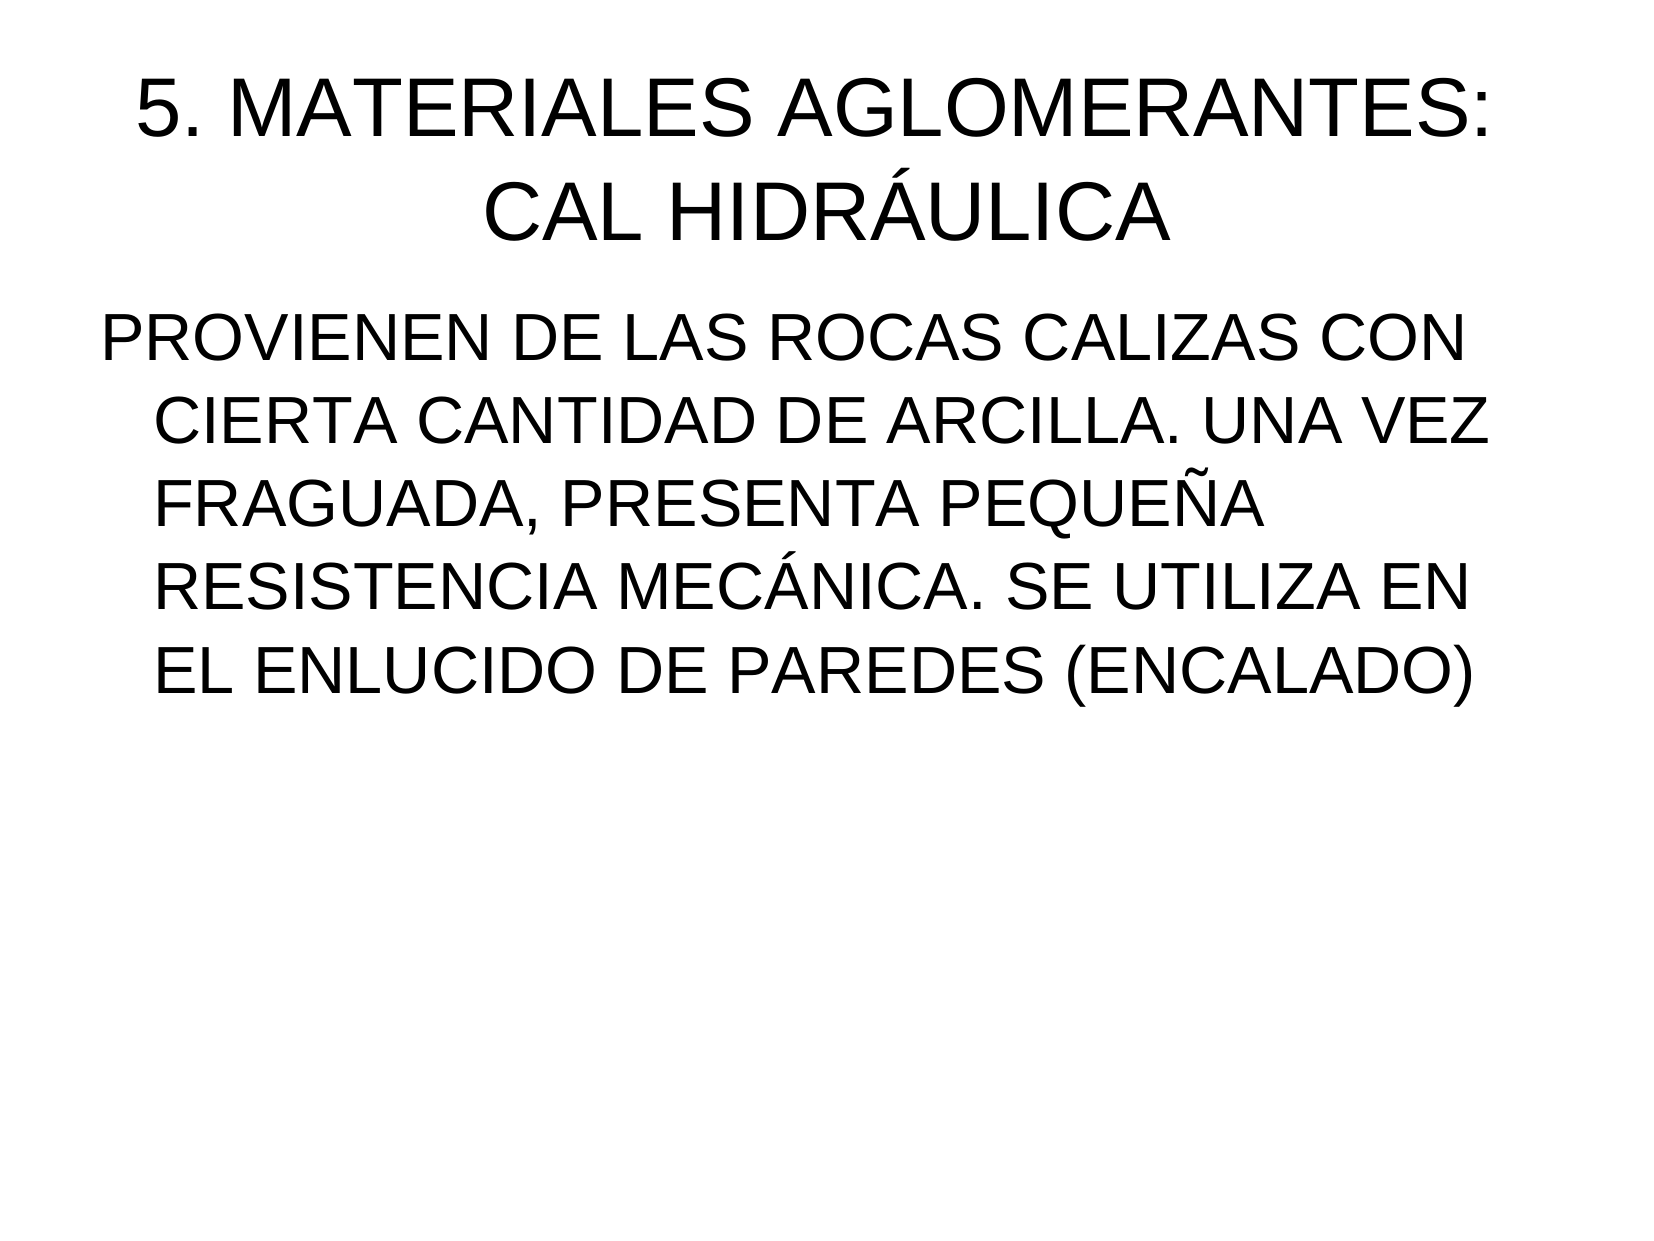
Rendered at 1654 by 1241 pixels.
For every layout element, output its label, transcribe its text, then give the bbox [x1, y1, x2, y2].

title 5. MATERIALES AGLOMERANTES: CAL HIDRÁULICA [82, 48, 1571, 257]
list PROVIENEN DE LAS ROCAS CALIZAS CON CIERTA CANTIDAD DE ARCILLA. UNA VEZ FRAGUADA, PRESENTA PEQUEÑA RESISTENCIA MECÁNICA. SE UTILIZA EN EL ENLUCIDO DE PAREDES (ENCALADO) [82, 290, 1571, 1109]
